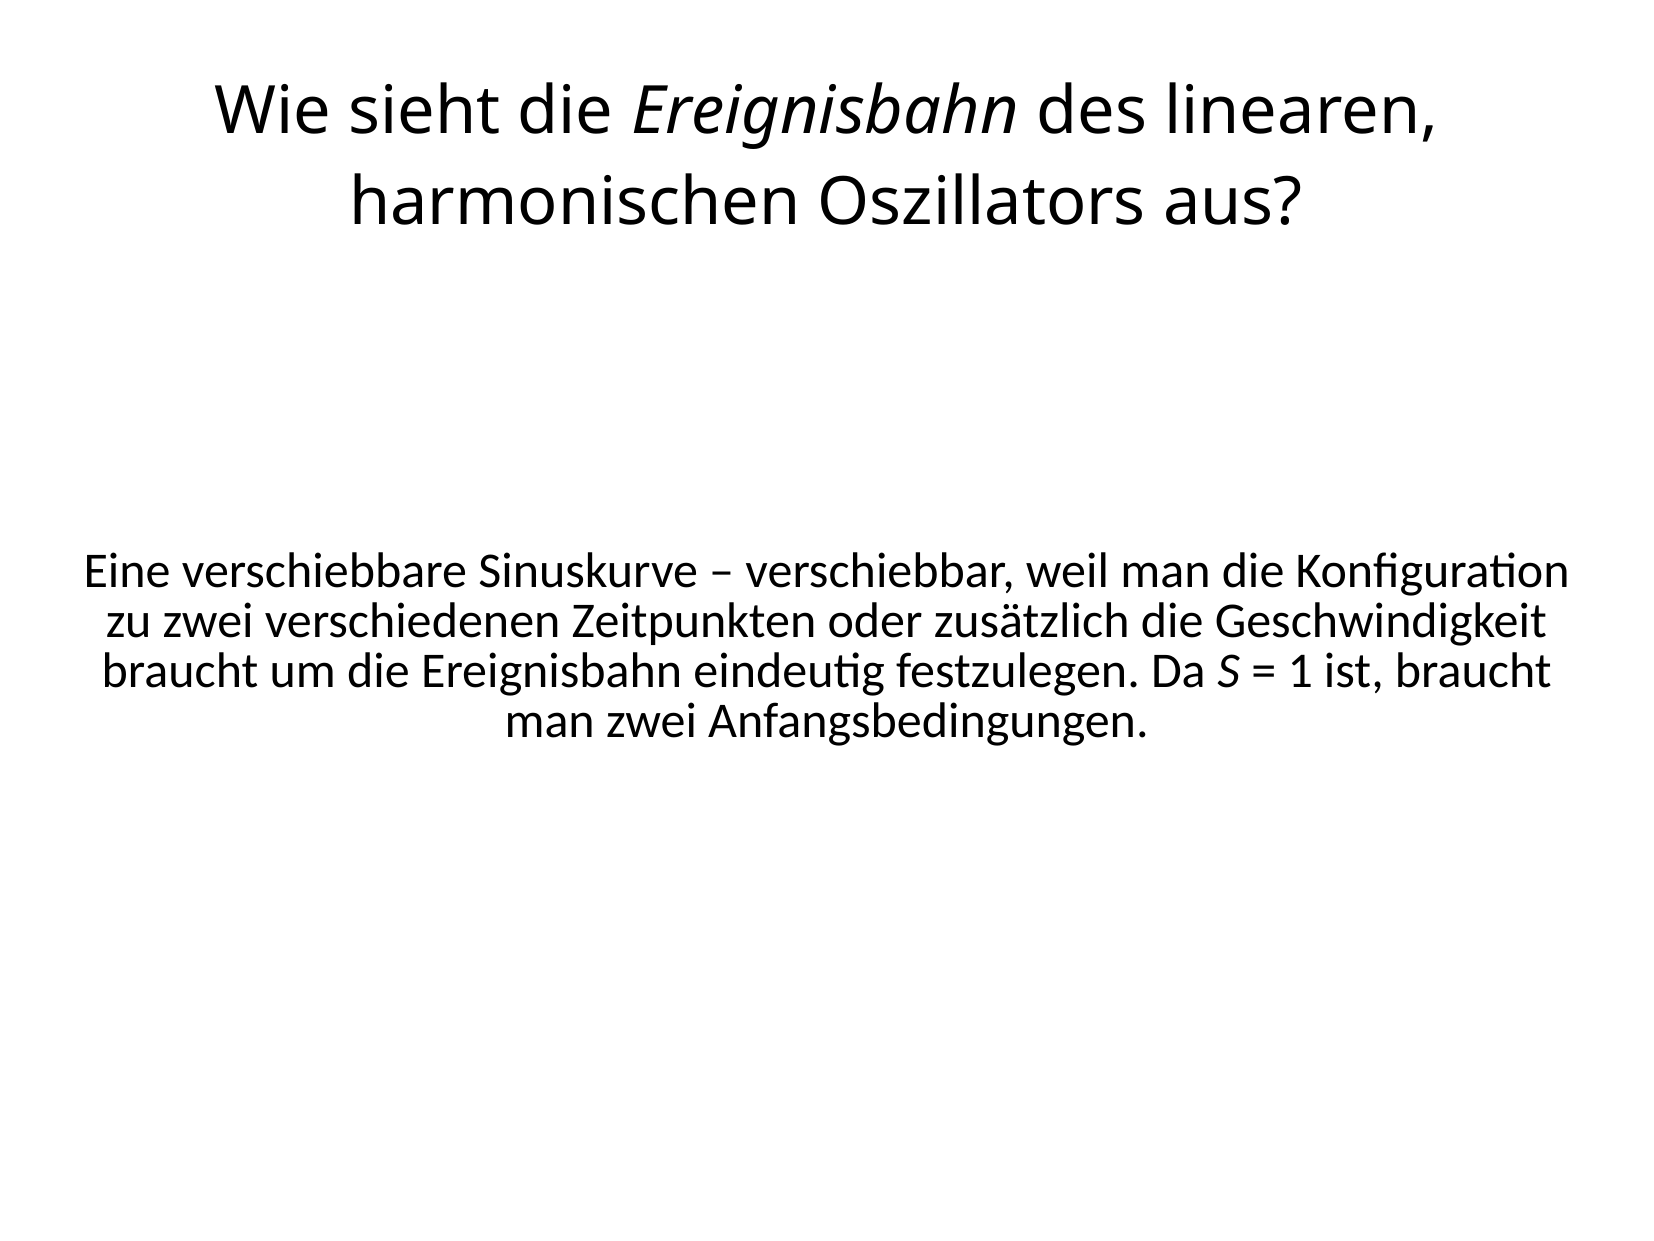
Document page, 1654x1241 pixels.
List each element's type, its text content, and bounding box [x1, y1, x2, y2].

title Wie sieht die Ereignisbahn des linearen, harmonischen Oszillators aus? [82, 49, 1571, 257]
subtitle Eine verschiebbare Sinuskurve – verschiebbar, weil man die Konfiguration zu zwei verschiedenen Zeitpunkten oder zusätzlich die Geschwindigkeit braucht um die Ereignisbahn eindeutig festzulegen. Da S = 1 ist, braucht man zwei Anfangsbedingungen. [82, 290, 1571, 1010]
